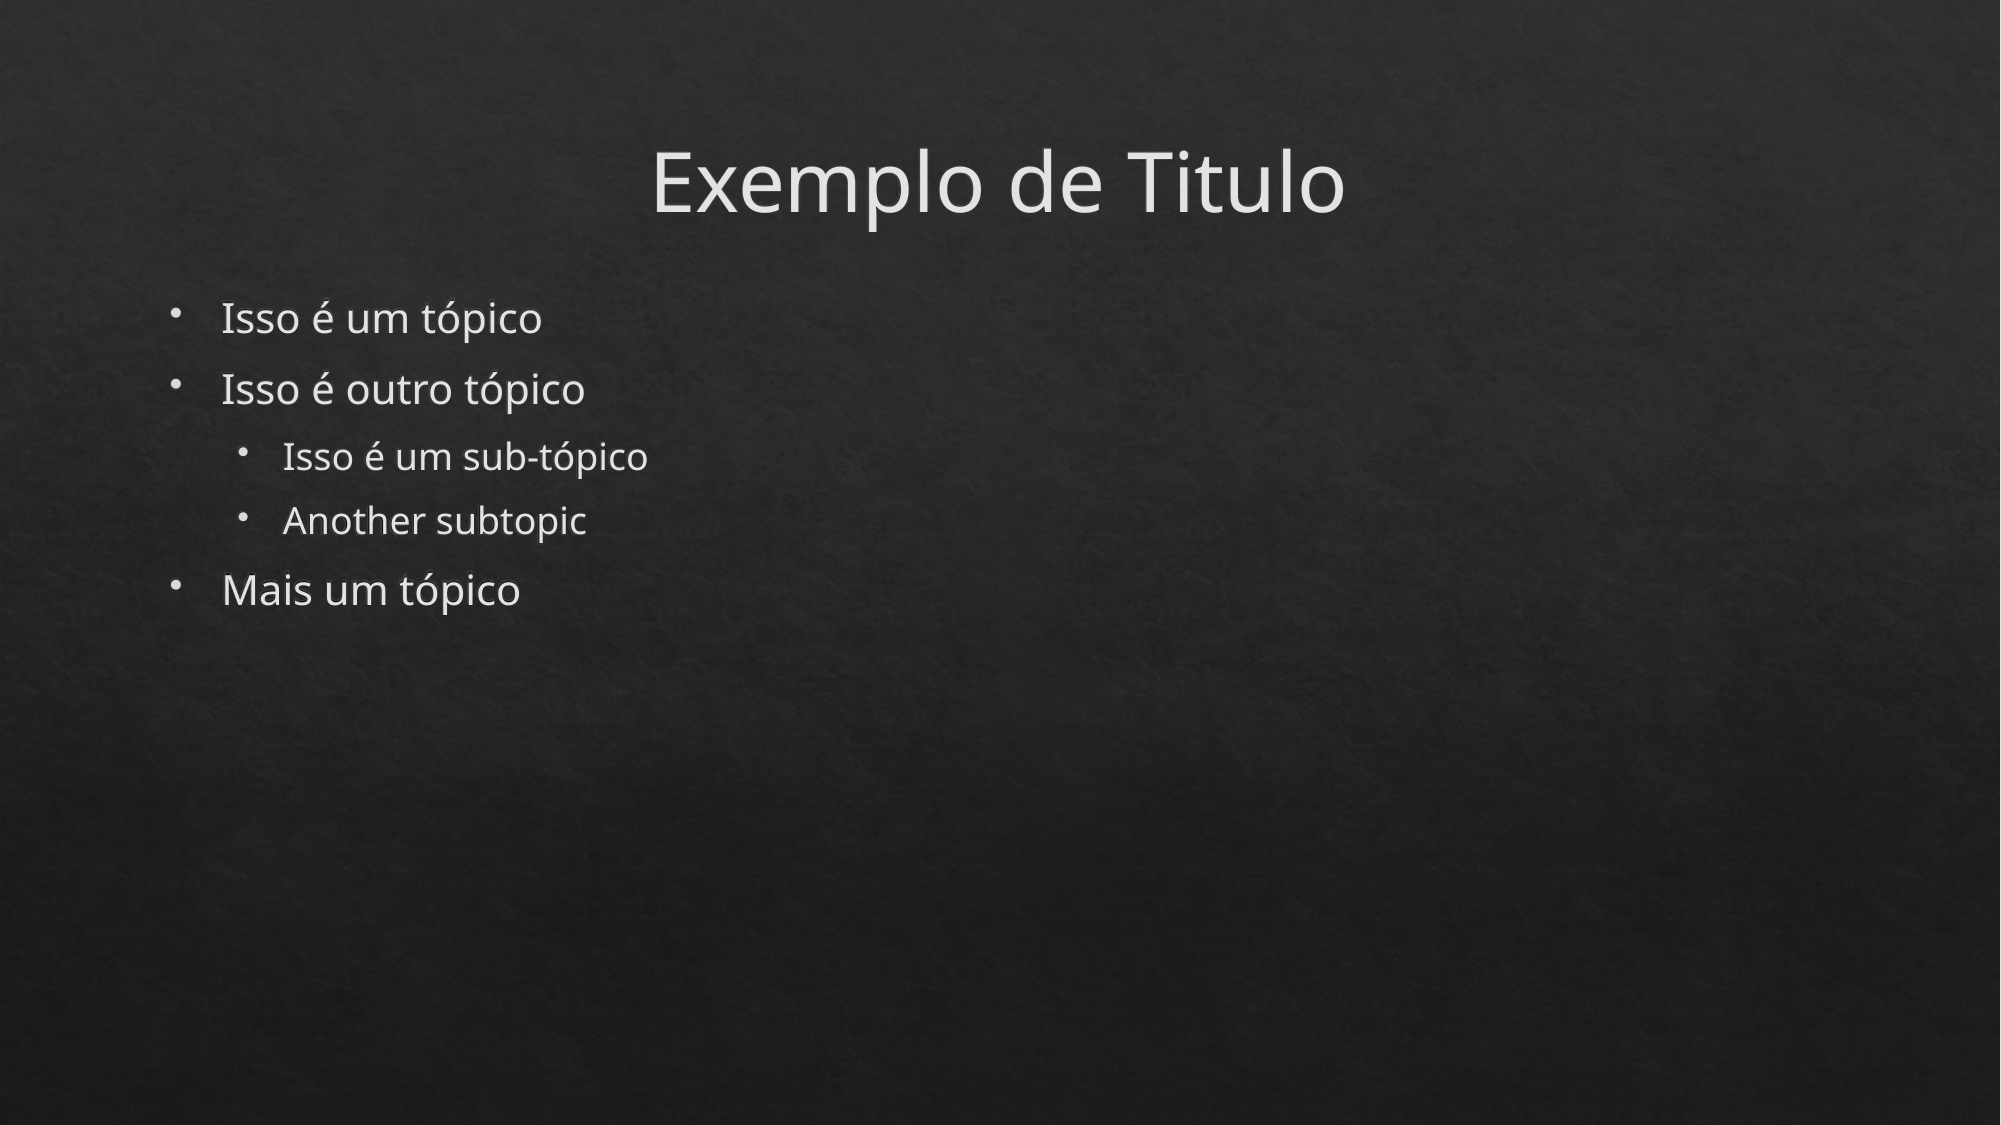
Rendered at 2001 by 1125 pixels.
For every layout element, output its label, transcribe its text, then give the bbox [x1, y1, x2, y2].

list Isso é um tópico Isso é outro tópico Isso é um sub-tópico Another subtopic Mais um tópico [149, 284, 1849, 950]
picture [0, 0, 2001, 1125]
title Exemplo de Titulo [149, 99, 1849, 260]
